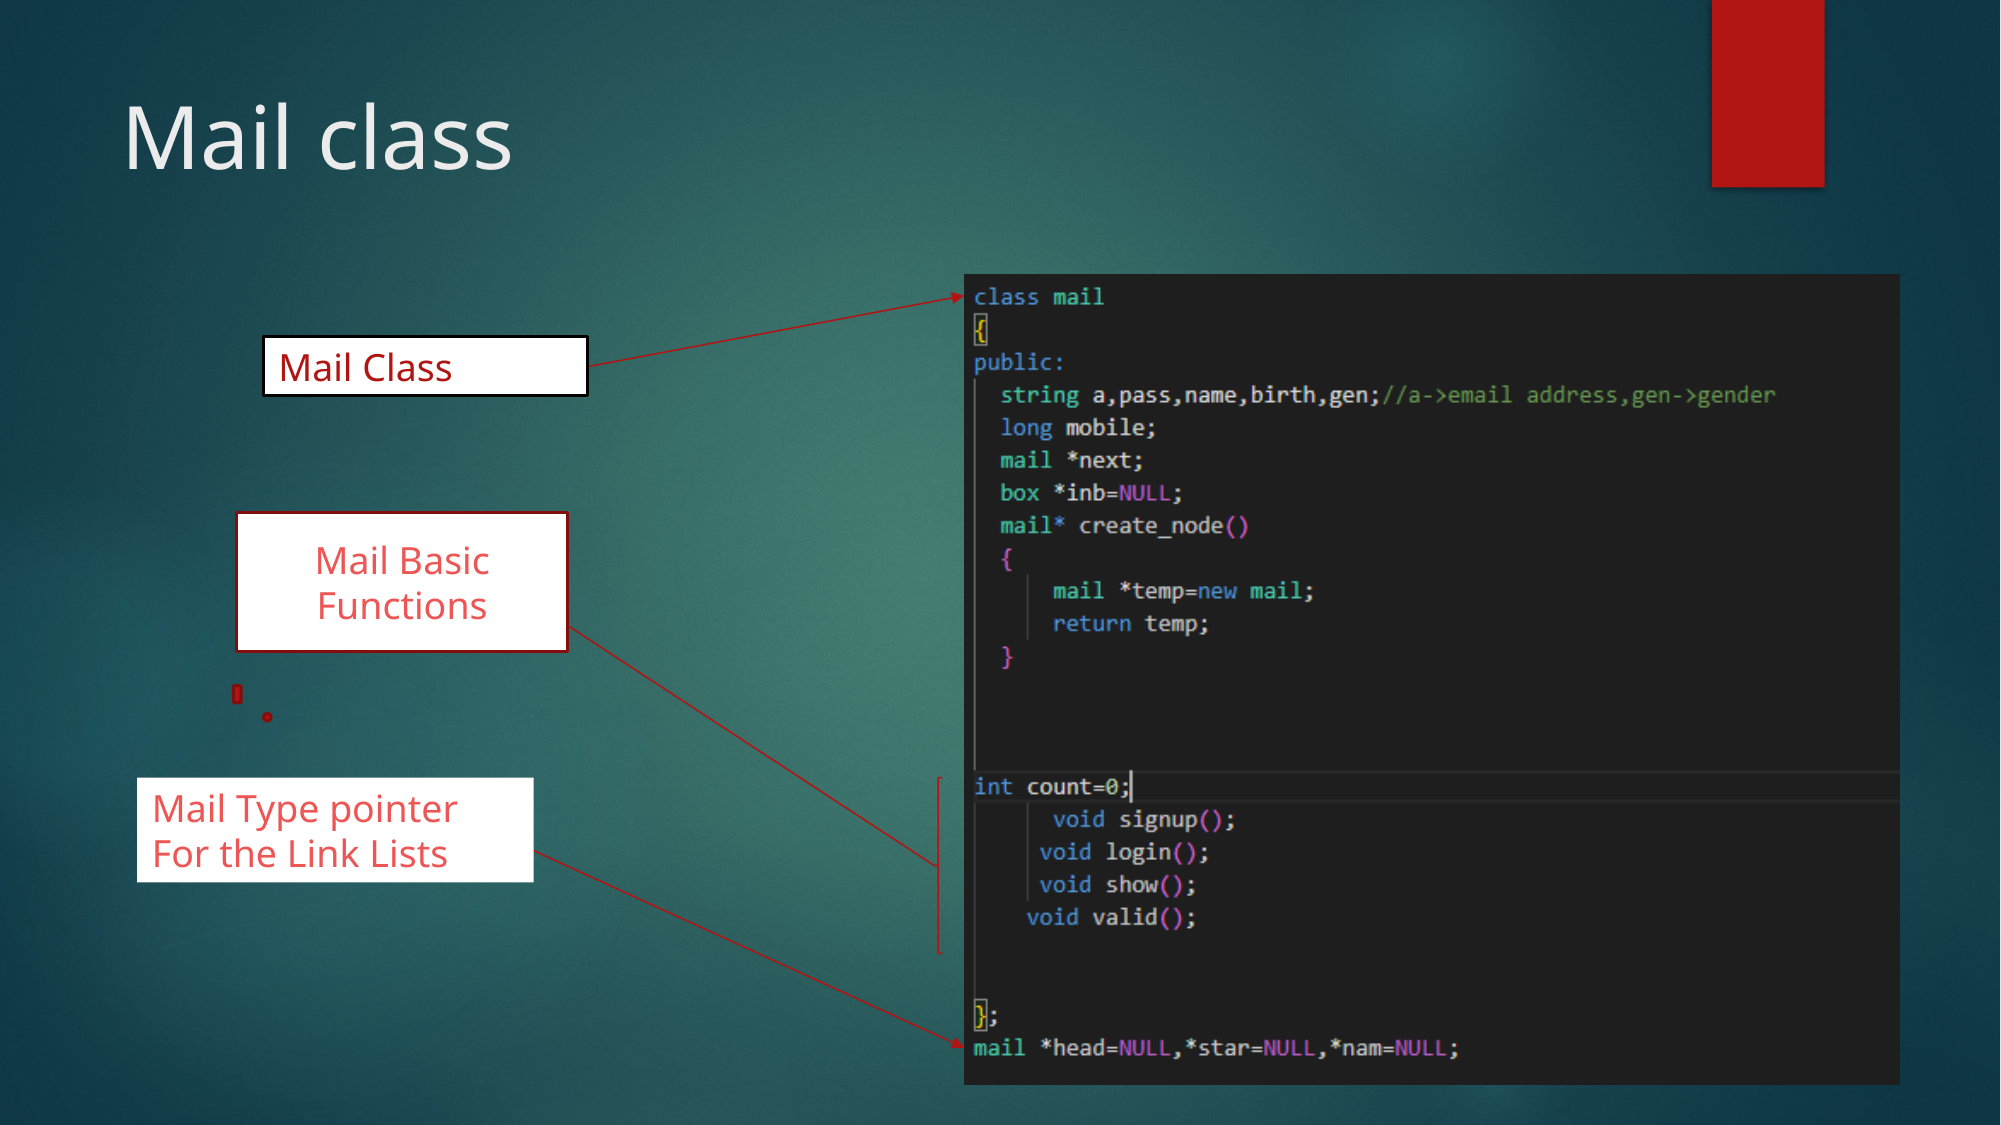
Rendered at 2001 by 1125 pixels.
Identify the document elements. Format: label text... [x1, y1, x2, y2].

text_box [263, 713, 272, 722]
text_box Mail Class [263, 336, 588, 396]
text_box Mail Basic Functions [236, 512, 568, 652]
title Mail class [106, 74, 1649, 245]
text_box [233, 685, 242, 703]
picture [0, 0, 2001, 1125]
text_box Mail Type pointer For the Link Lists [137, 777, 534, 883]
